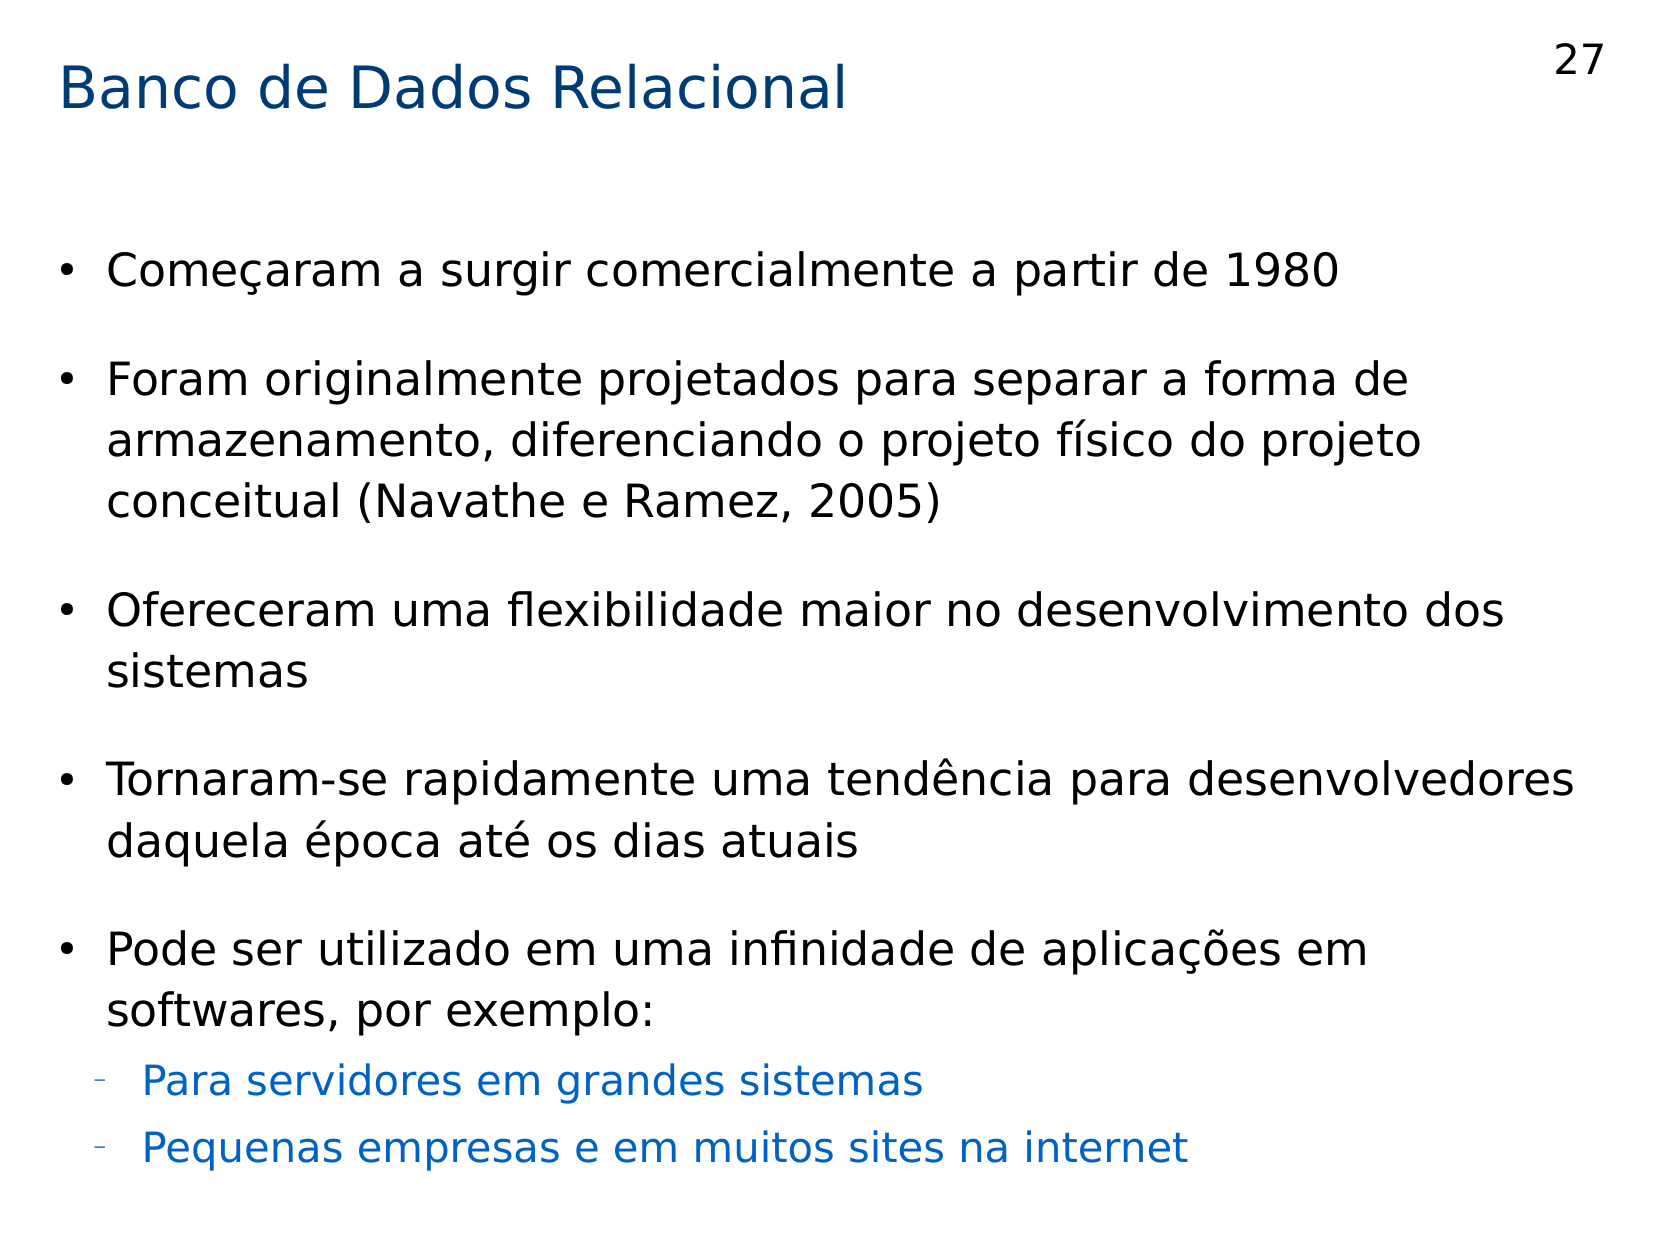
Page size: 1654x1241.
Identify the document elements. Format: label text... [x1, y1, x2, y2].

list Começaram a surgir comercialmente a partir de 1980 Foram originalmente projetados para separar a forma de armazenamento, diferenciando o projeto físico do projeto conceitual (Navathe e Ramez, 2005) Ofereceram uma flexibilidade maior no desenvolvimento dos sistemas Tornaram-se rapidamente uma tendência para desenvolvedores daquela época até os dias atuais Pode ser utilizado em uma infinidade de aplicações em softwares, por exemplo: Para servidores em grandes sistemas Pequenas empresas e em muitos sites na internet [59, 236, 1595, 1211]
title Banco de Dados Relacional [59, 29, 1506, 148]
